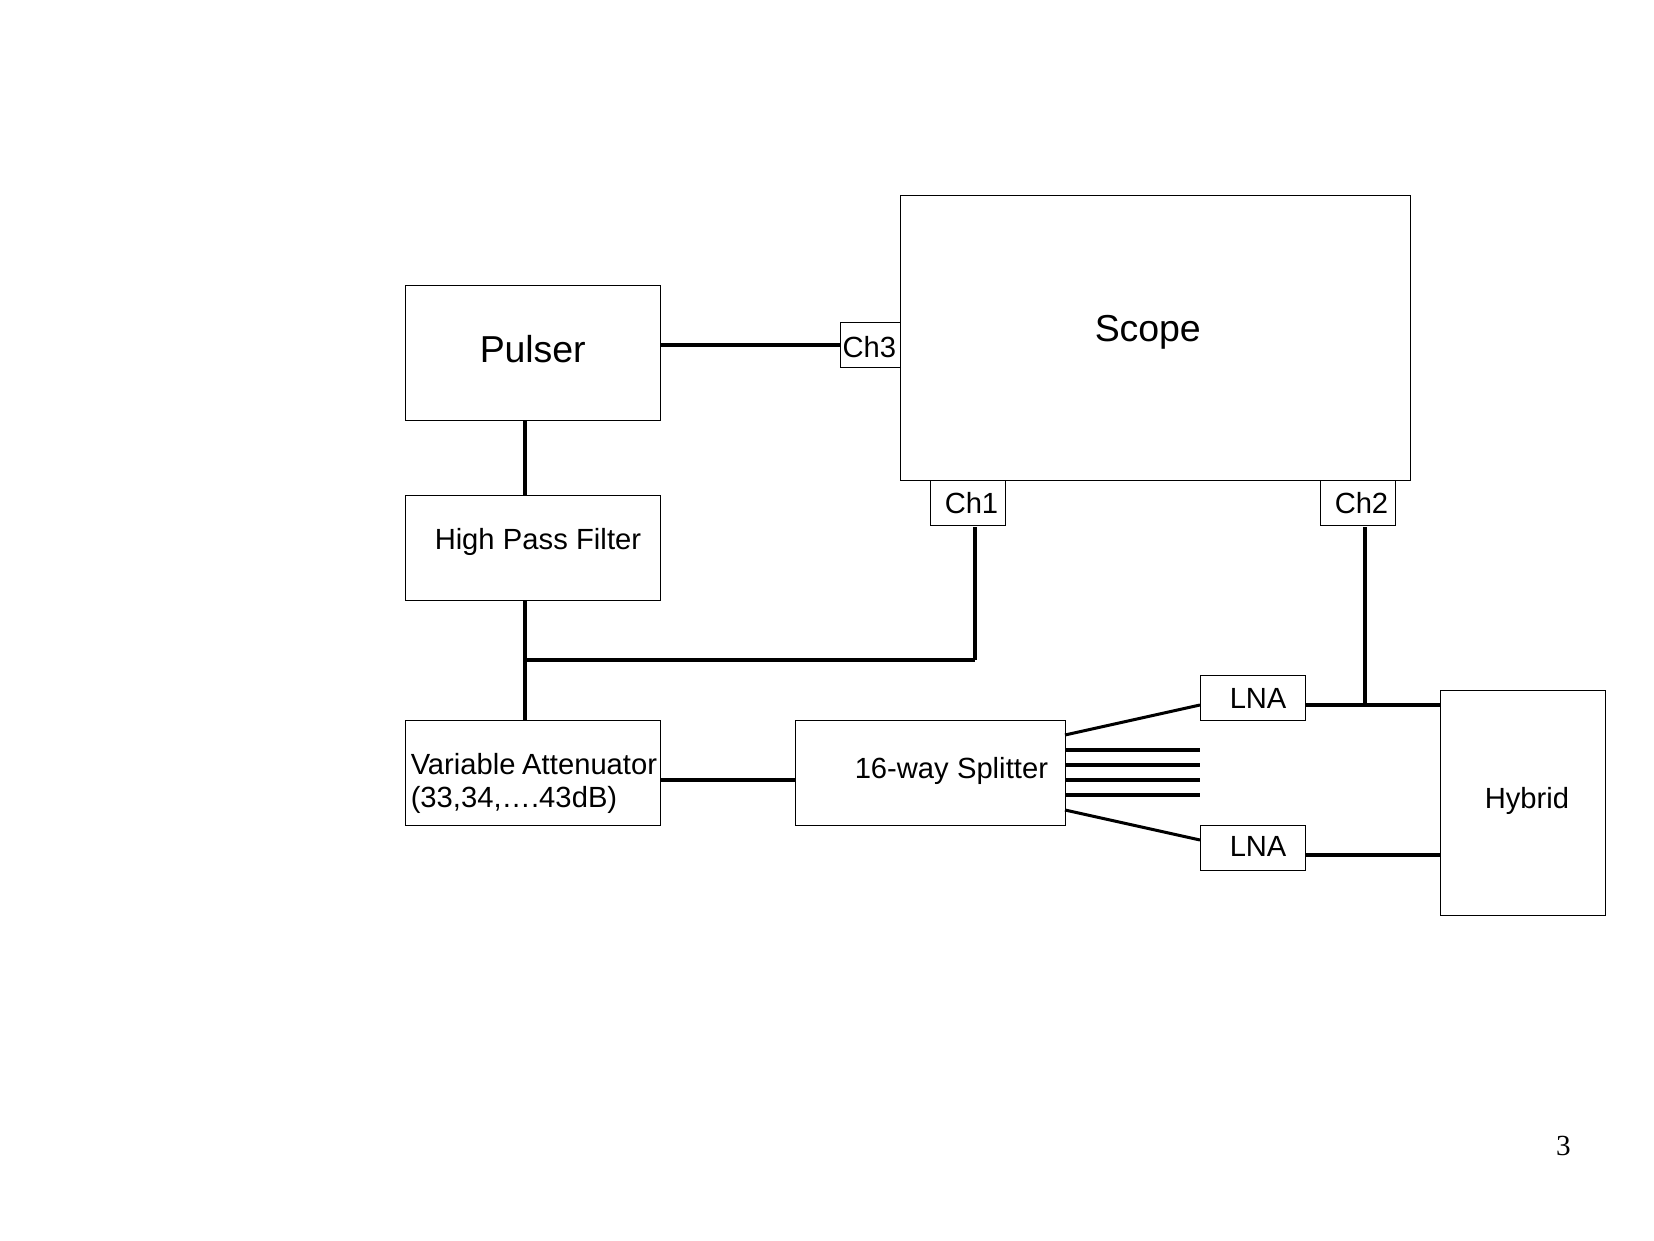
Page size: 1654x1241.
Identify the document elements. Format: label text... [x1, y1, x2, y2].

text_box Ch1 [931, 481, 1005, 525]
text_box Pulser [465, 321, 631, 421]
text_box LNA [1215, 675, 1306, 723]
text_box LNA [1215, 822, 1306, 871]
text_box Hybrid [1470, 775, 1602, 856]
text_box High Pass Filter [420, 516, 676, 586]
text_box Ch1 [930, 480, 1021, 528]
text_box Variable Attenuator (33,34,….43dB) [396, 741, 682, 822]
text_box 16-way Splitter [840, 745, 1126, 826]
text_box Ch3 [828, 323, 919, 372]
text_box Ch2 [1320, 480, 1411, 528]
text_box Scope [1080, 300, 1246, 399]
